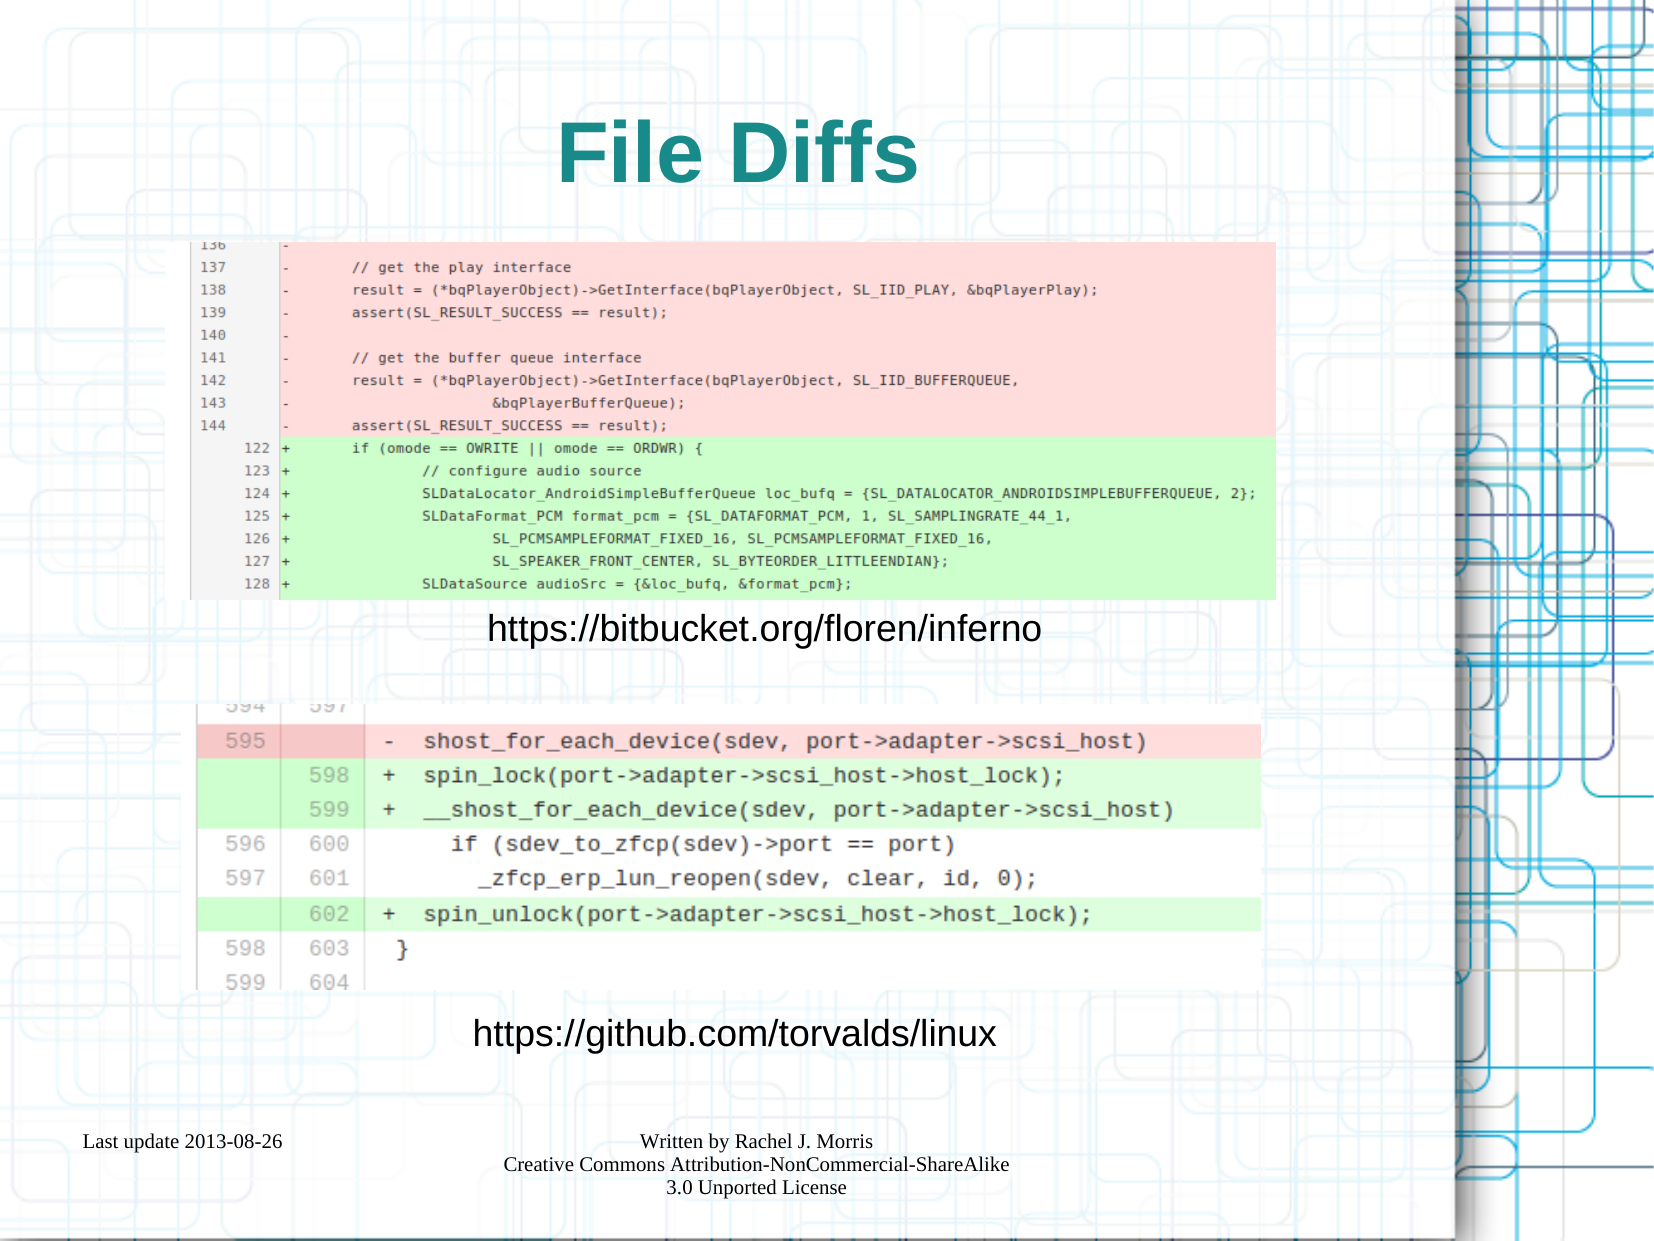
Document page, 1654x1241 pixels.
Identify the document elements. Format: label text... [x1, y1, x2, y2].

text_box https://github.com/torvalds/linux [255, 1005, 1216, 1062]
title File Diffs [59, 49, 1418, 257]
text_box https://bitbucket.org/floren/inferno [285, 600, 1246, 657]
picture [0, 0, 1654, 1241]
